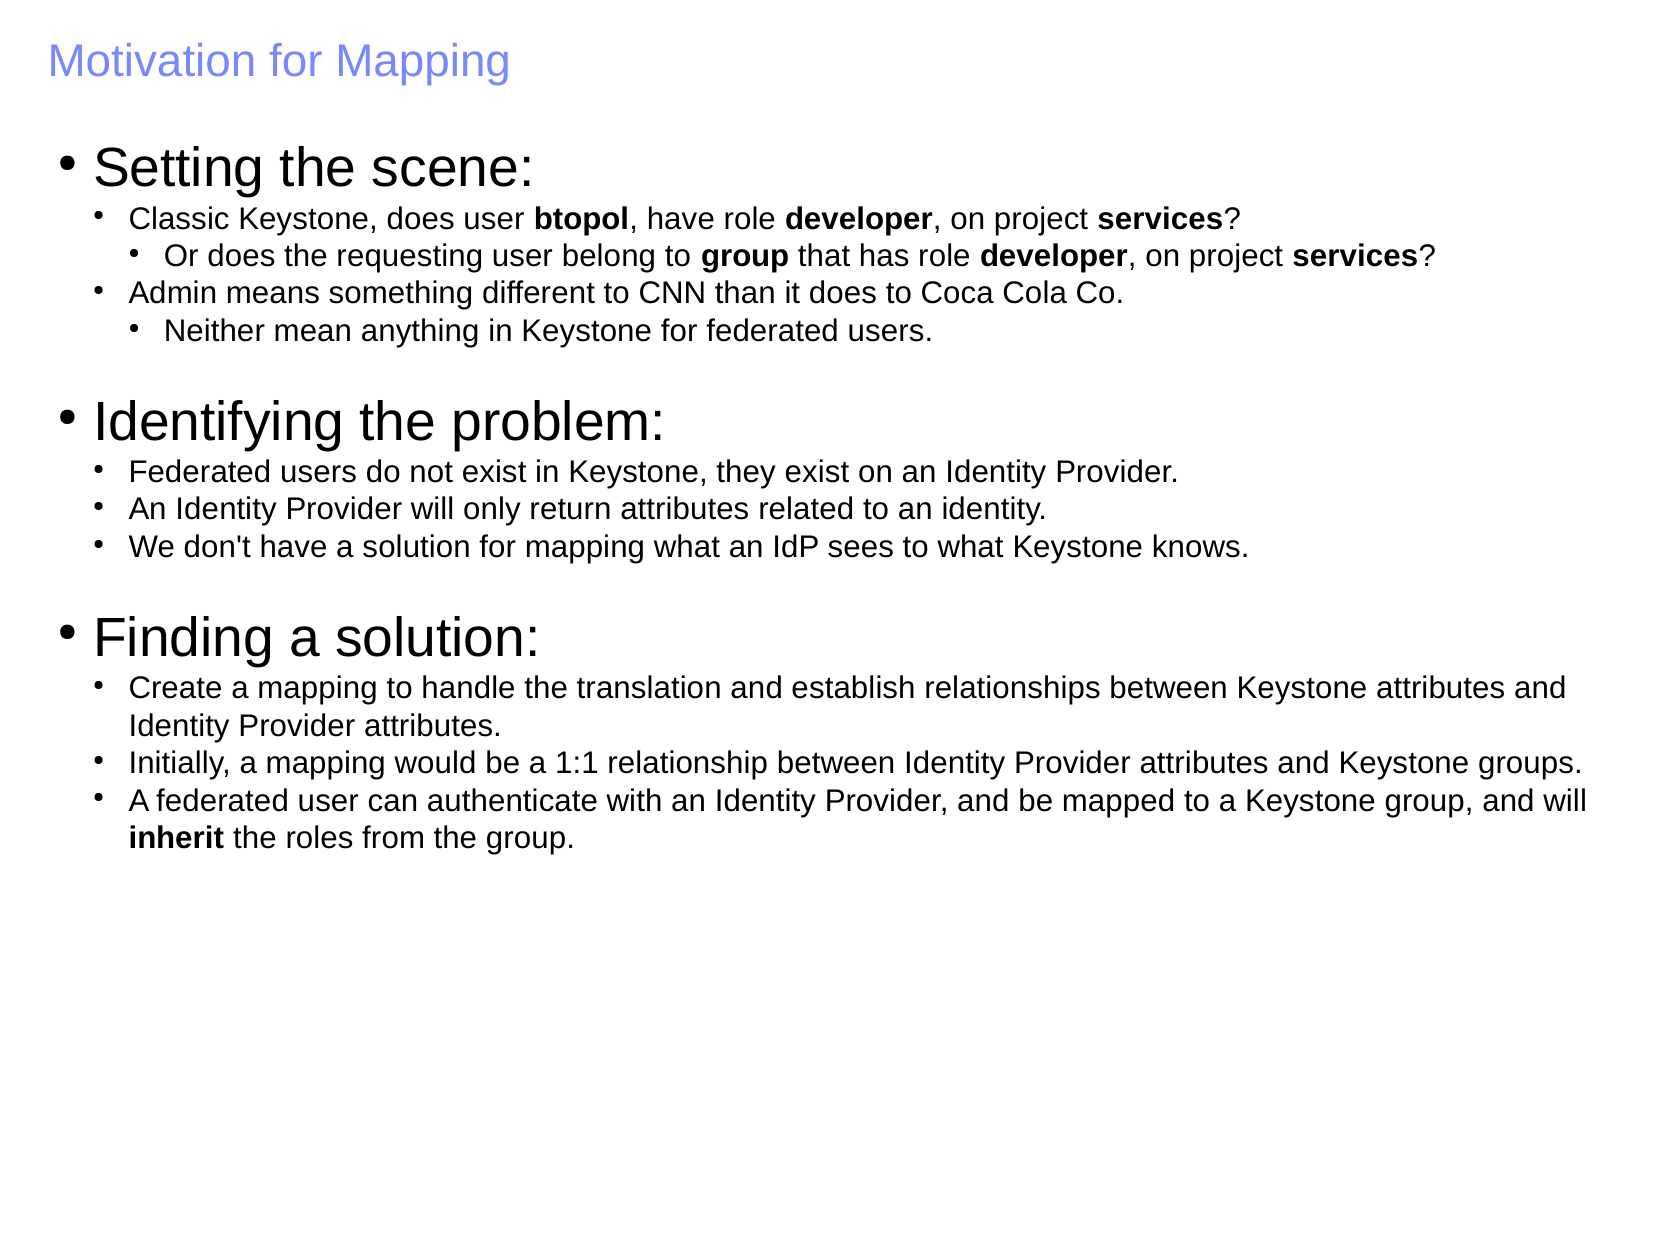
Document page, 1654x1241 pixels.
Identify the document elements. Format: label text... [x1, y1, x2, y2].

text_box Motivation for Mapping [32, 29, 1604, 102]
text_box Setting the scene: Classic Keystone, does user btopol, have role developer, on project services? Or does the requesting user belong to group that has role developer, on project services? Admin means something different to CNN than it does to Coca Cola Co. Neither mean anything in Keystone for federated users. Identifying the problem: Federated users do not exist in Keystone, they exist on an Identity Provider. An Identity Provider will only return attributes related to an identity. We don't have a solution for mapping what an IdP sees to what Keystone knows. Finding a solution: Create a mapping to handle the translation and establish relationships between Keystone attributes and Identity Provider attributes. Initially, a mapping would be a 1:1 relationship between Identity Provider attributes and Keystone groups. A federated user can authenticate with an Identity Provider, and be mapped to a Keystone group, and will inherit the roles from the group. [42, 123, 1613, 863]
